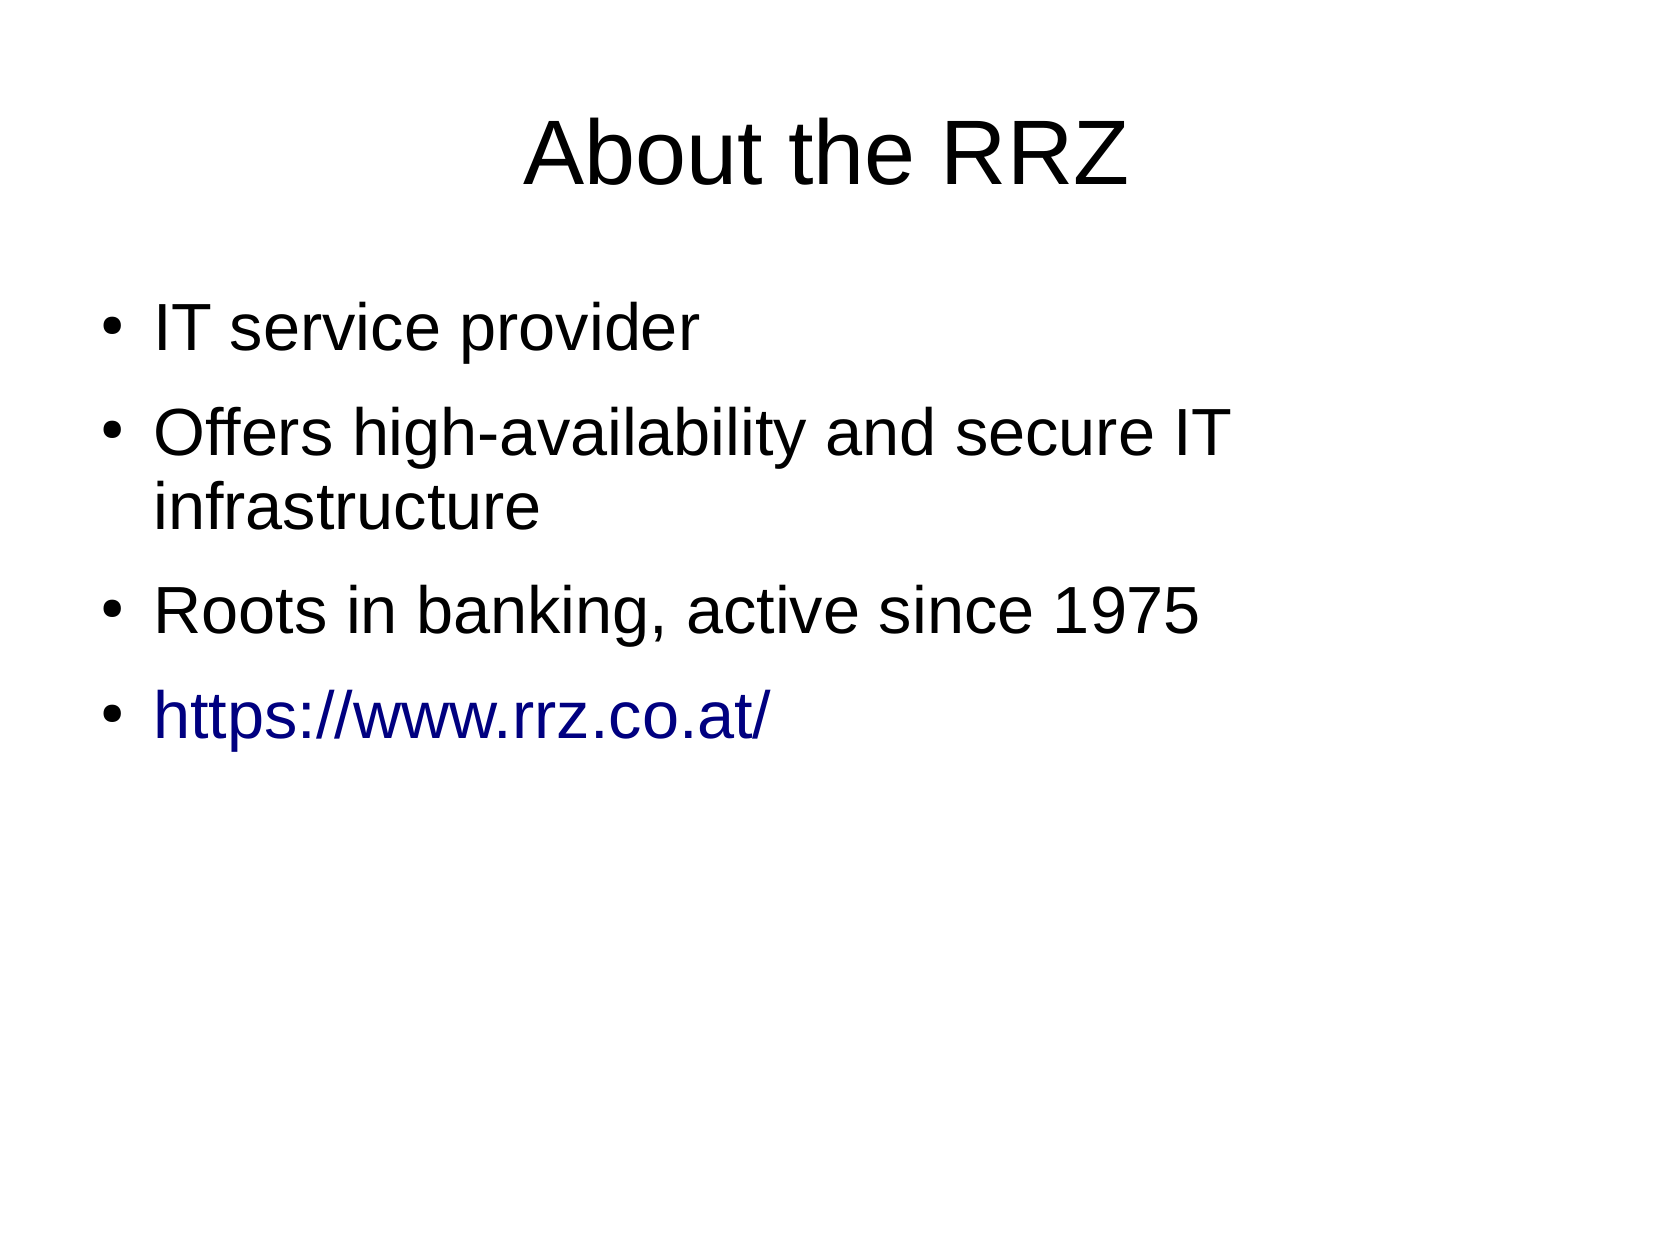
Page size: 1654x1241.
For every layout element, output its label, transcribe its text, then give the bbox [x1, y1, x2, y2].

title About the RRZ [82, 49, 1571, 257]
list IT service provider Offers high-availability and secure IT infrastructure Roots in banking, active since 1975 https://www.rrz.co.at/ [82, 290, 1571, 1010]
